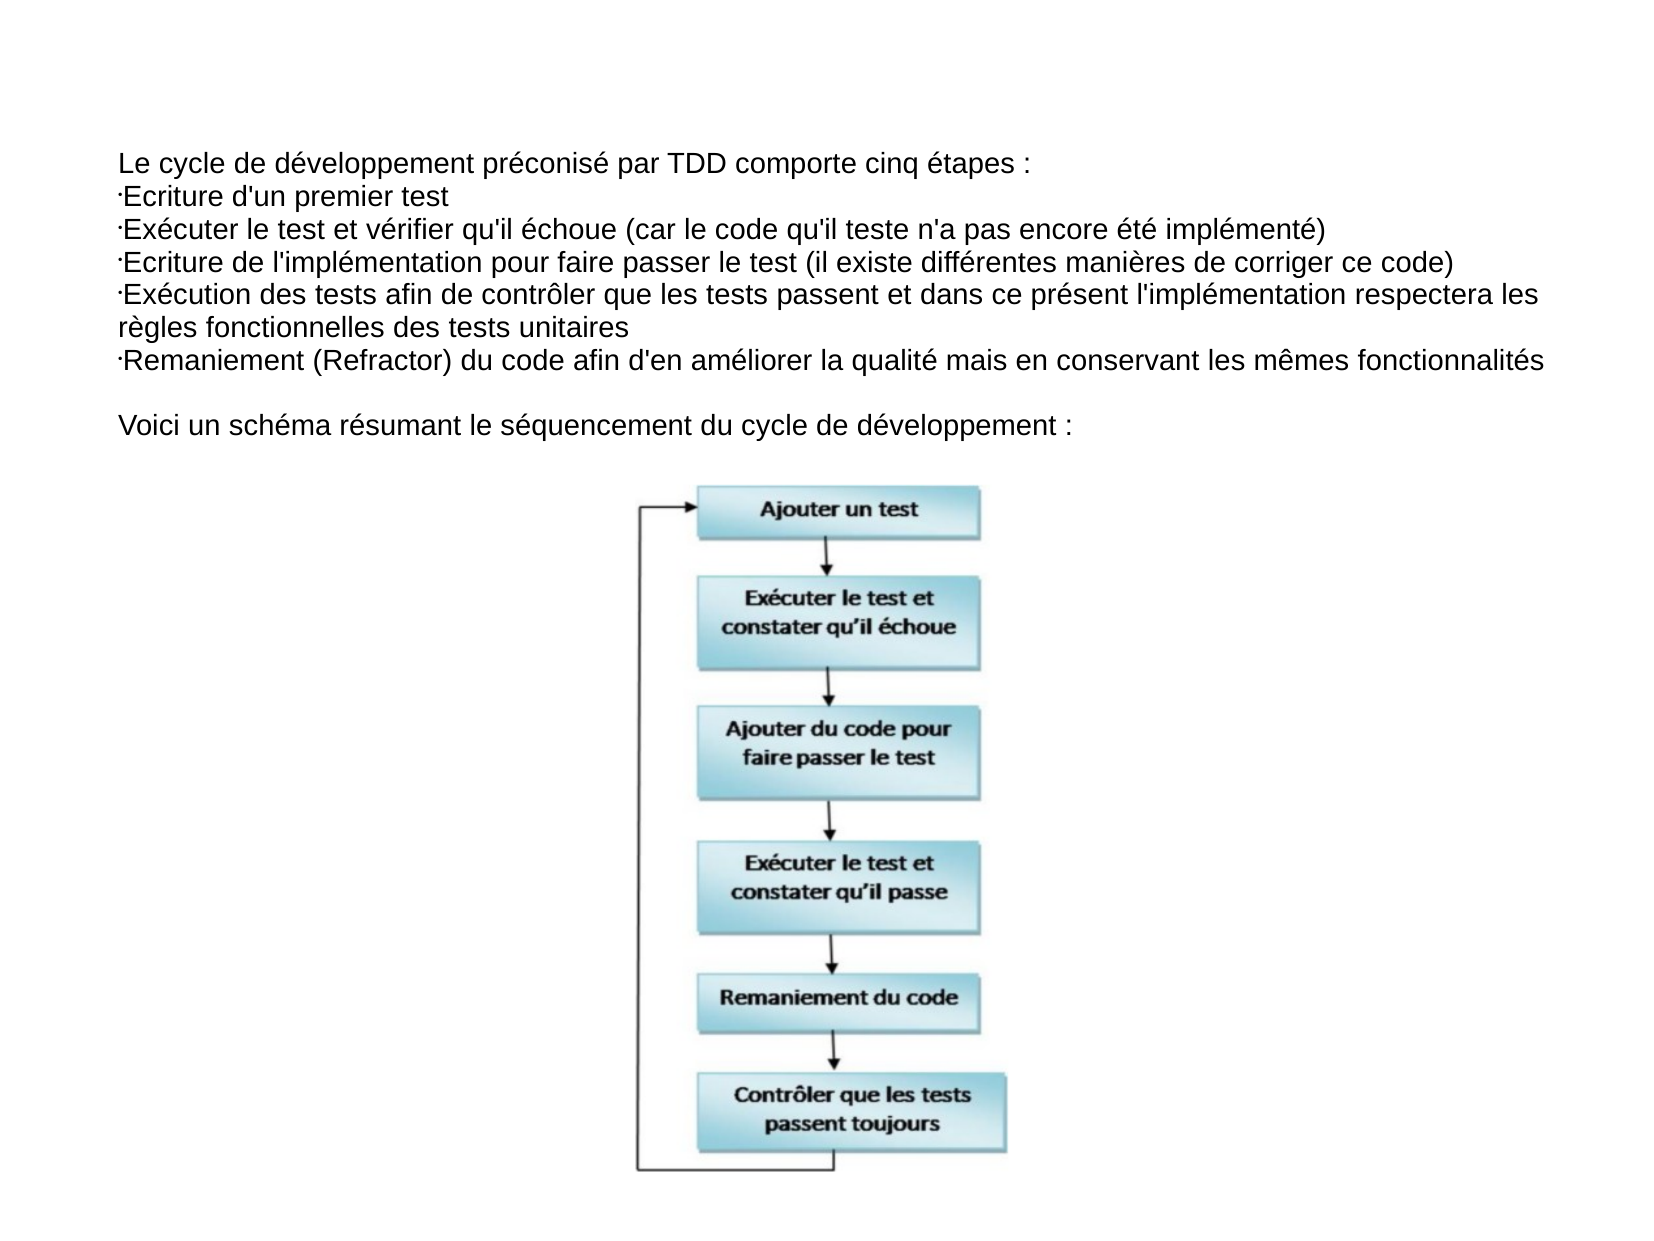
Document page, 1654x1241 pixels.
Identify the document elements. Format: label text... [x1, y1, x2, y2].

subtitle Le cycle de développement préconisé par TDD comporte cinq étapes : Ecriture d'un premier test Exécuter le test et vérifier qu'il échoue (car le code qu'il teste n'a pas encore été implémenté) Ecriture de l'implémentation pour faire passer le test (il existe différentes manières de corriger ce code) Exécution des tests afin de contrôler que les tests passent et dans ce présent l'implémentation respectera les règles fonctionnelles des tests unitaires Remaniement (Refractor) du code afin d'en améliorer la qualité mais en conservant les mêmes fonctionnalités Voici un schéma résumant le séquencement du cycle de développement : [118, 106, 1607, 484]
picture [629, 471, 1016, 1182]
